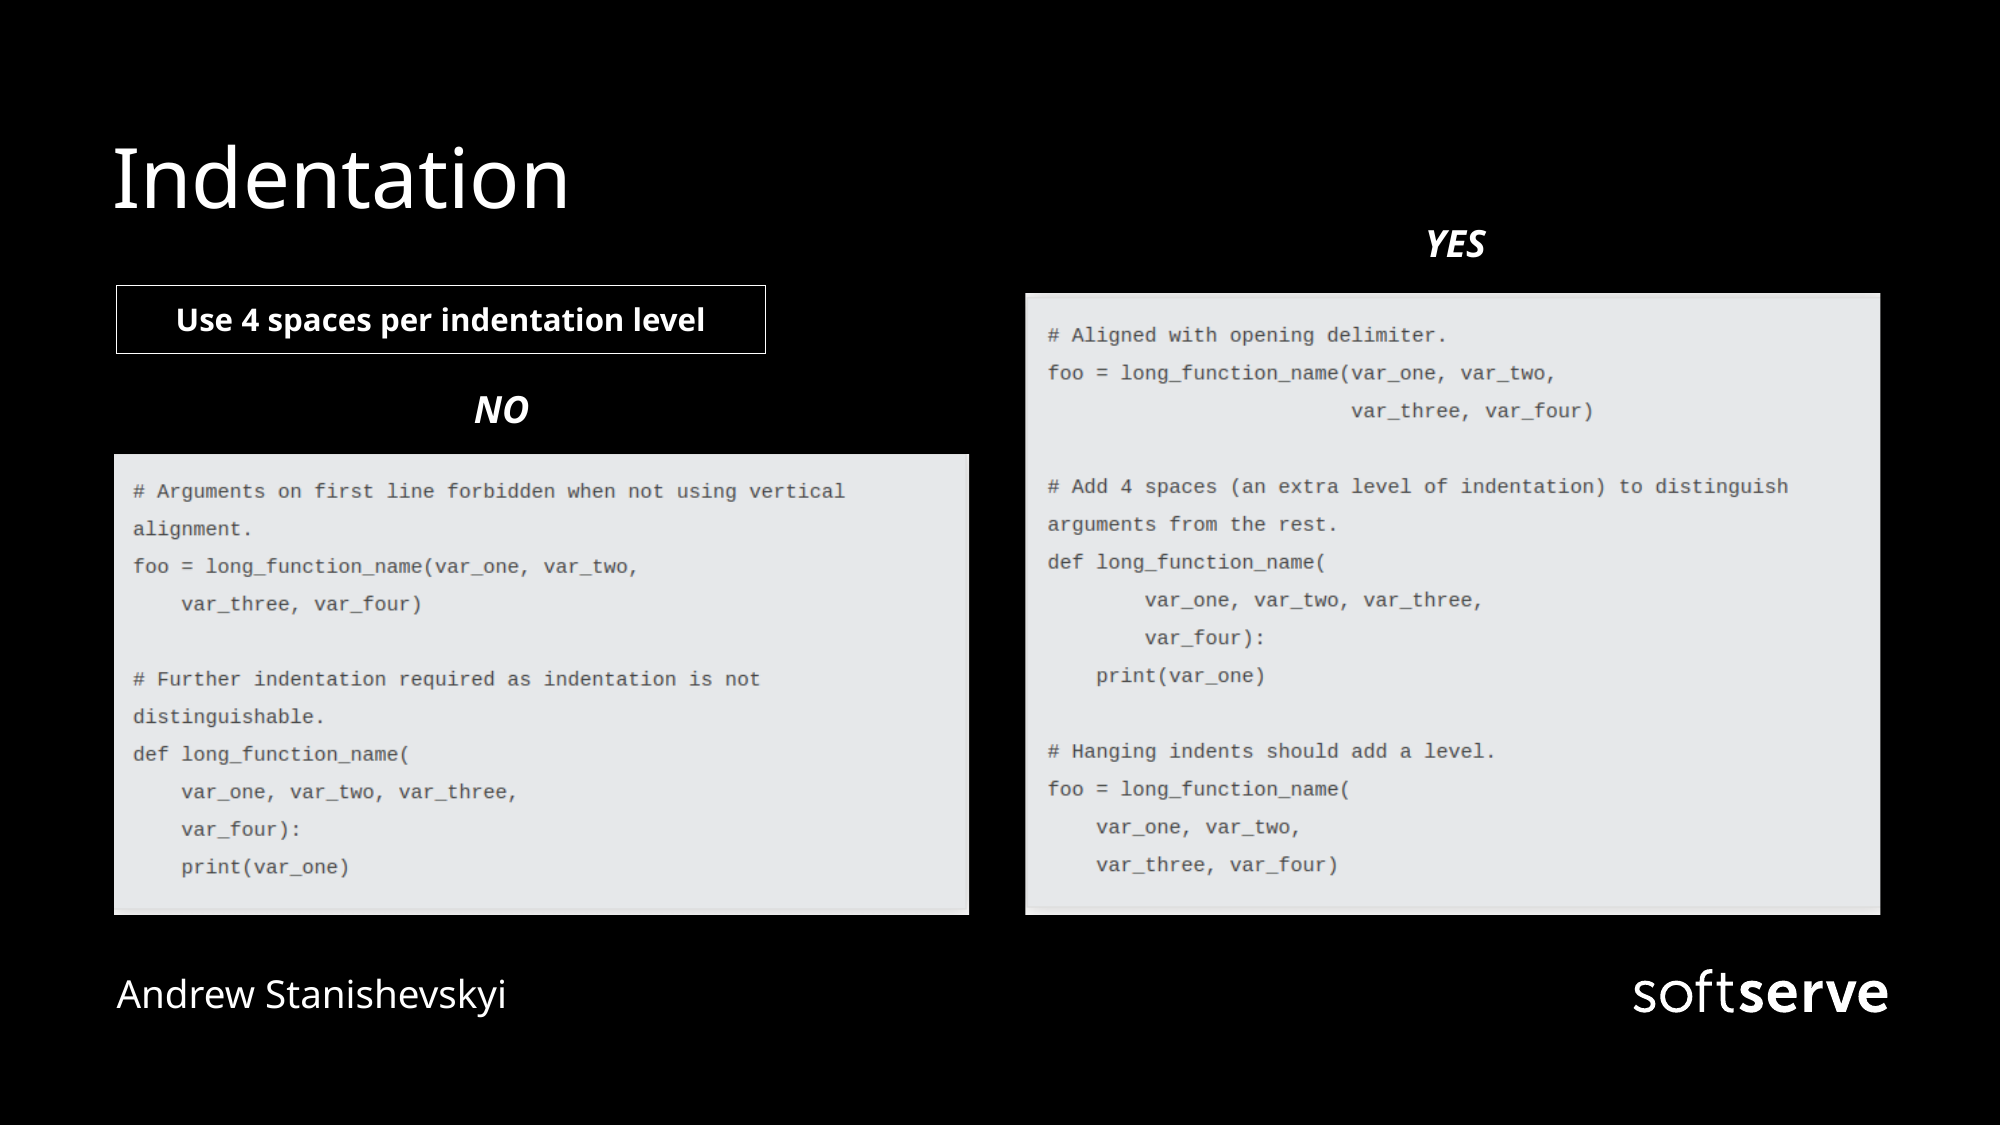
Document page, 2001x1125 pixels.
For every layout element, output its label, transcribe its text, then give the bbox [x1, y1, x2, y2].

text_box Use 4 spaces per indentation level [116, 285, 766, 354]
picture [1025, 293, 1881, 916]
picture [114, 454, 970, 916]
list Andrew Stanishevskyi [0, 970, 569, 1019]
text_box YES [1410, 210, 1531, 269]
text_box [108, 453, 1406, 949]
title Indentation [112, 135, 1888, 330]
text_box NO [459, 376, 565, 436]
